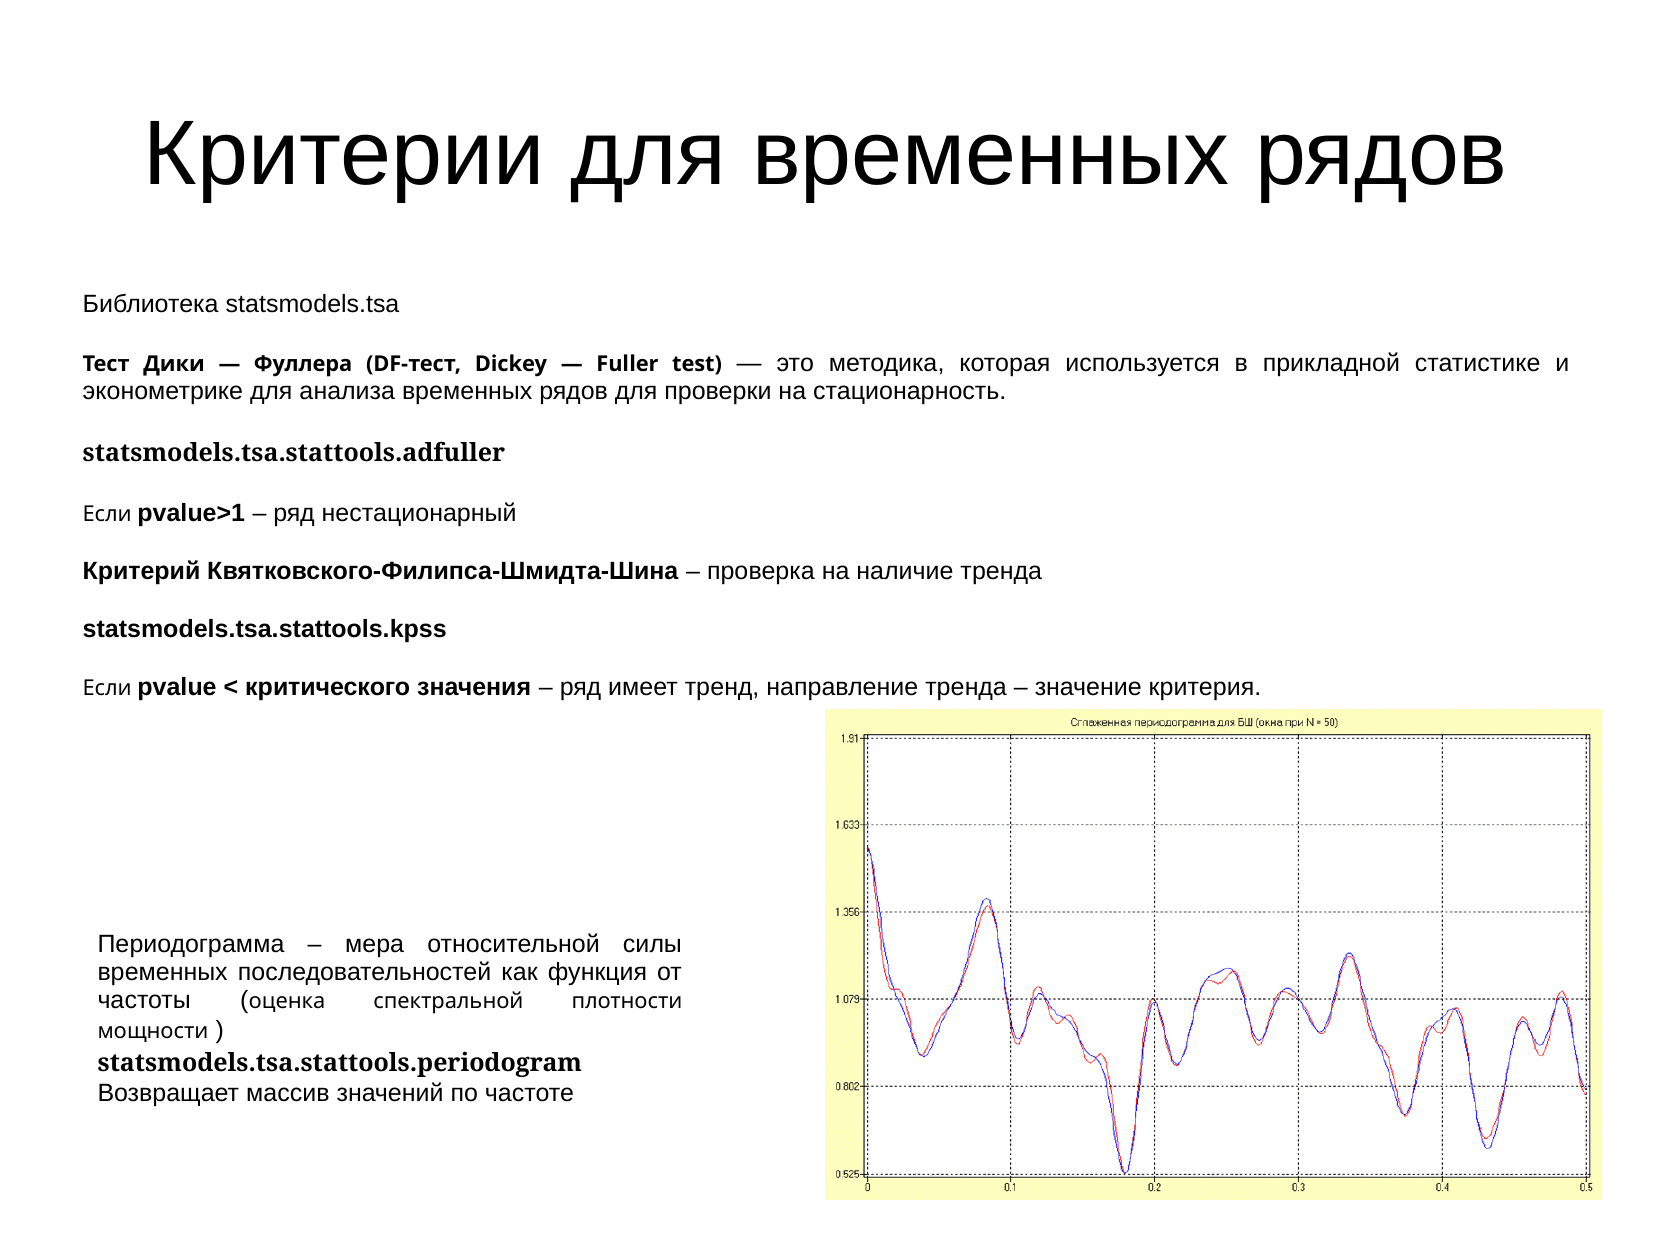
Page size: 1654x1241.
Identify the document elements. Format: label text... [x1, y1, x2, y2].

list Библиотека statsmodels.tsa Тест Дики — Фуллера (DF-тест, Dickey — Fuller test) — это методика, которая используется в прикладной статистике и эконометрике для анализа временных рядов для проверки на стационарность. statsmodels.tsa.stattools.adfuller Если pvalue>1 – ряд нестационарный Критерий Квятковского-Филипса-Шмидта-Шина – проверка на наличие тренда statsmodels.tsa.stattools.kpss Если pvalue < критического значения – ряд имеет тренд, направление тренда – значение критерия. [82, 290, 1571, 796]
text_box Периодограмма – мера относительной силы временных последовательностей как функция от частоты (оценка спектральной плотности мощности ) statsmodels.tsa.stattools.periodogram Возвращает массив значений по частоте [82, 922, 698, 1126]
picture [825, 709, 1602, 1201]
title Критерии для временных рядов [82, 49, 1571, 257]
